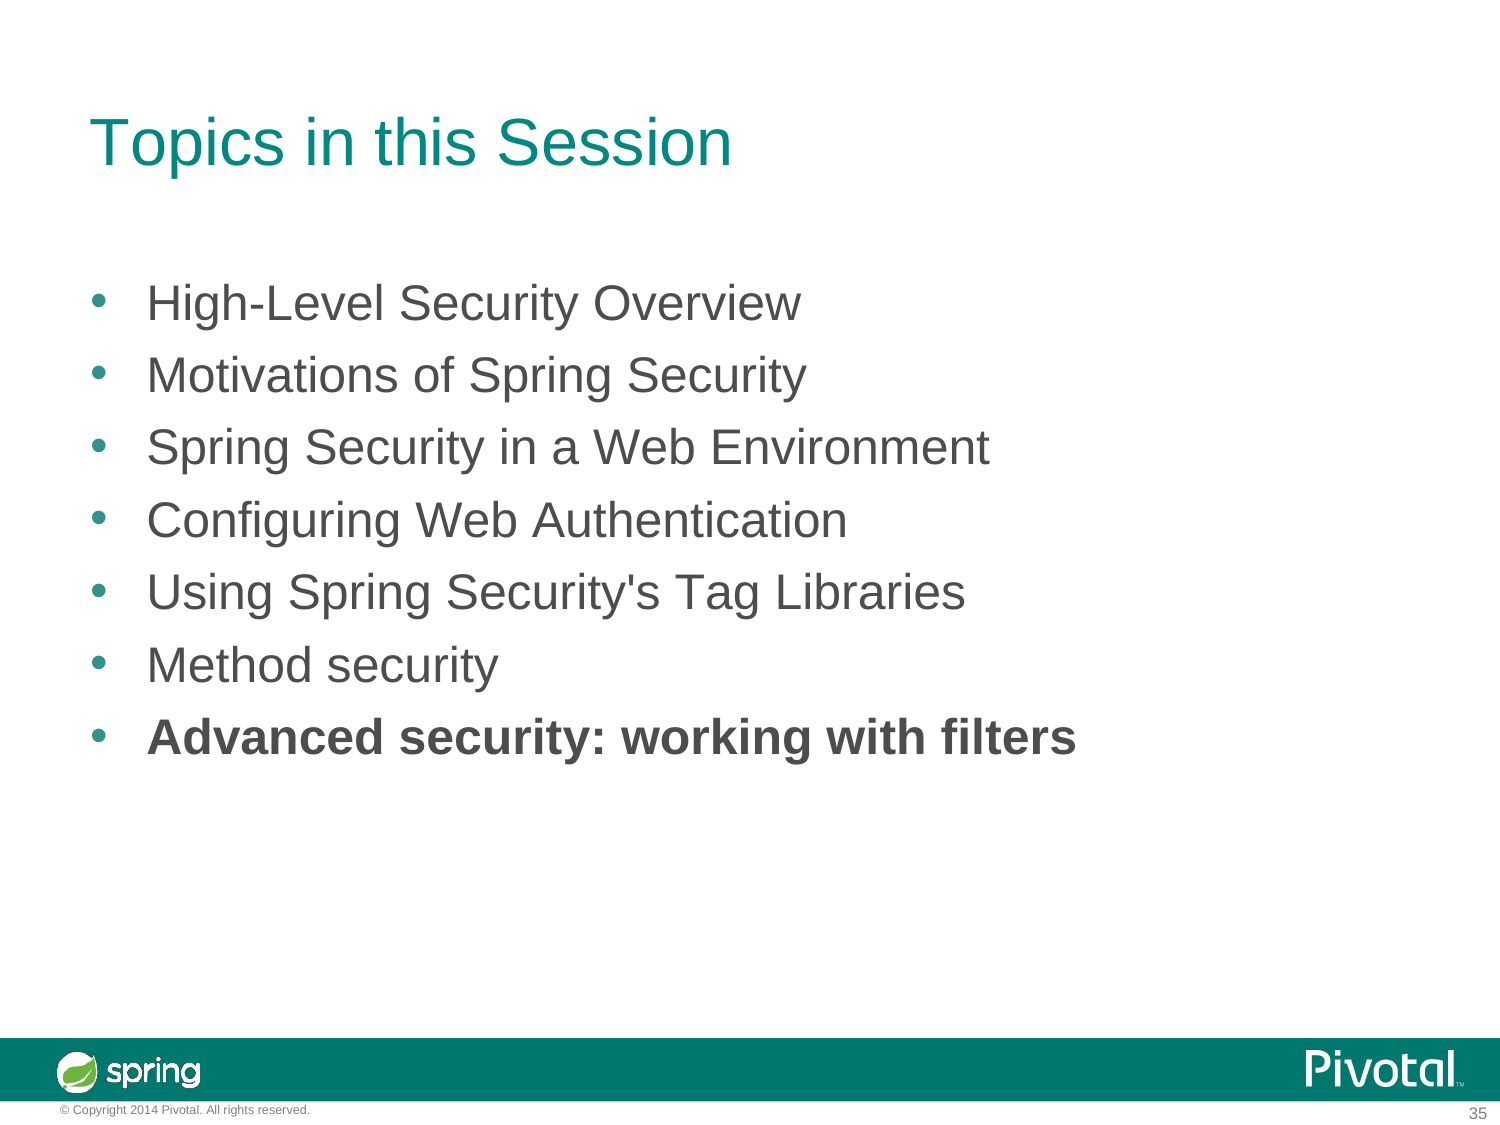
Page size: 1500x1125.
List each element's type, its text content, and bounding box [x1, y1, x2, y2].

title Topics in this Session [75, 91, 1426, 187]
picture [1306, 1050, 1464, 1087]
list High-Level Security Overview Motivations of Spring Security Spring Security in a Web Environment Configuring Web Authentication Using Spring Security's Tag Libraries Method security Advanced security: working with filters [75, 262, 1426, 1005]
picture [32, 1041, 210, 1103]
